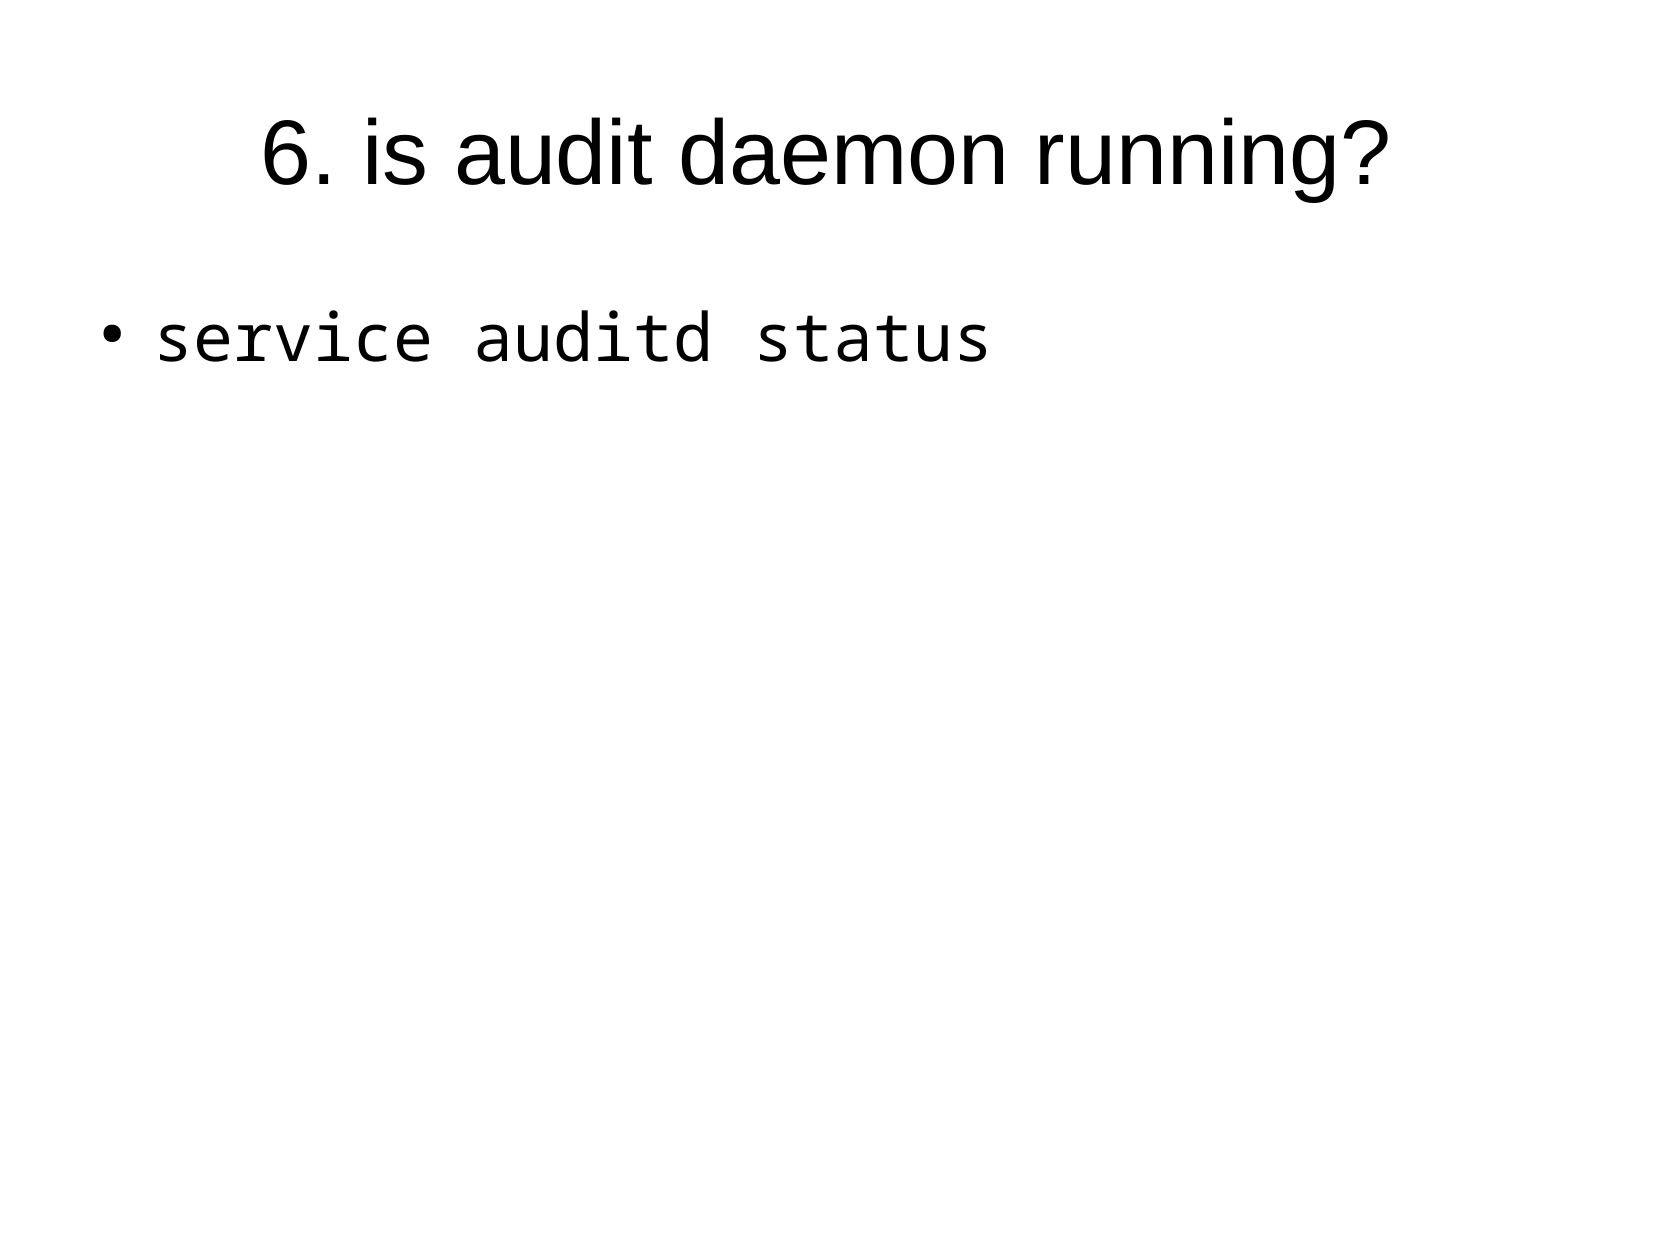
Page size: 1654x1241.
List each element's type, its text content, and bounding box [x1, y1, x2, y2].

title 6. is audit daemon running? [82, 49, 1571, 257]
list service auditd status [82, 290, 1571, 1010]
